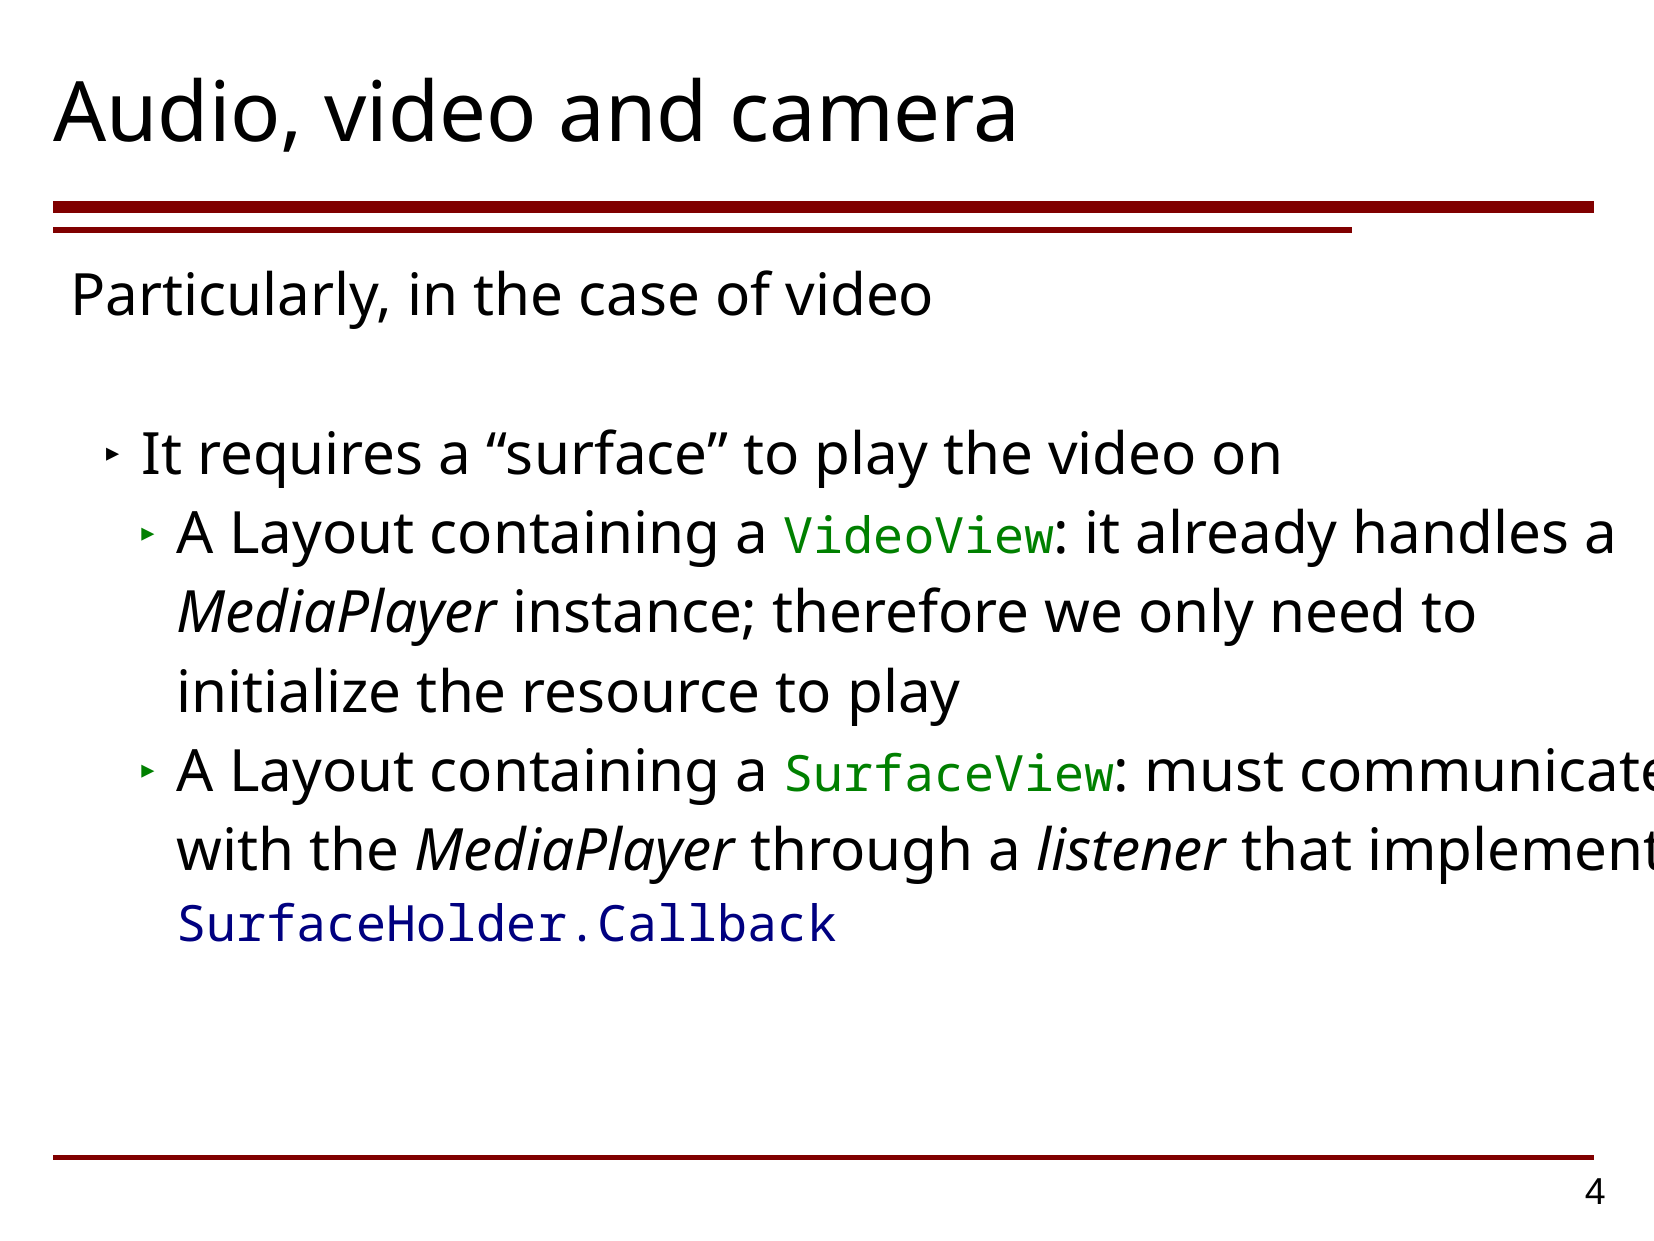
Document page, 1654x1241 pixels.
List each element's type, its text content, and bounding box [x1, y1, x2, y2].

text_box Particularly, in the case of video It requires a “surface” to play the video on A Layout containing a VideoView: it already handles a MediaPlayer instance; therefore we only need to initialize the resource to play A Layout containing a SurfaceView: must communicate with the MediaPlayer through a listener that implements SurfaceHolder.Callback [55, 246, 1654, 948]
subtitle Audio, video and camera [53, 48, 1542, 172]
text_box <número> [35, 1163, 1654, 1221]
